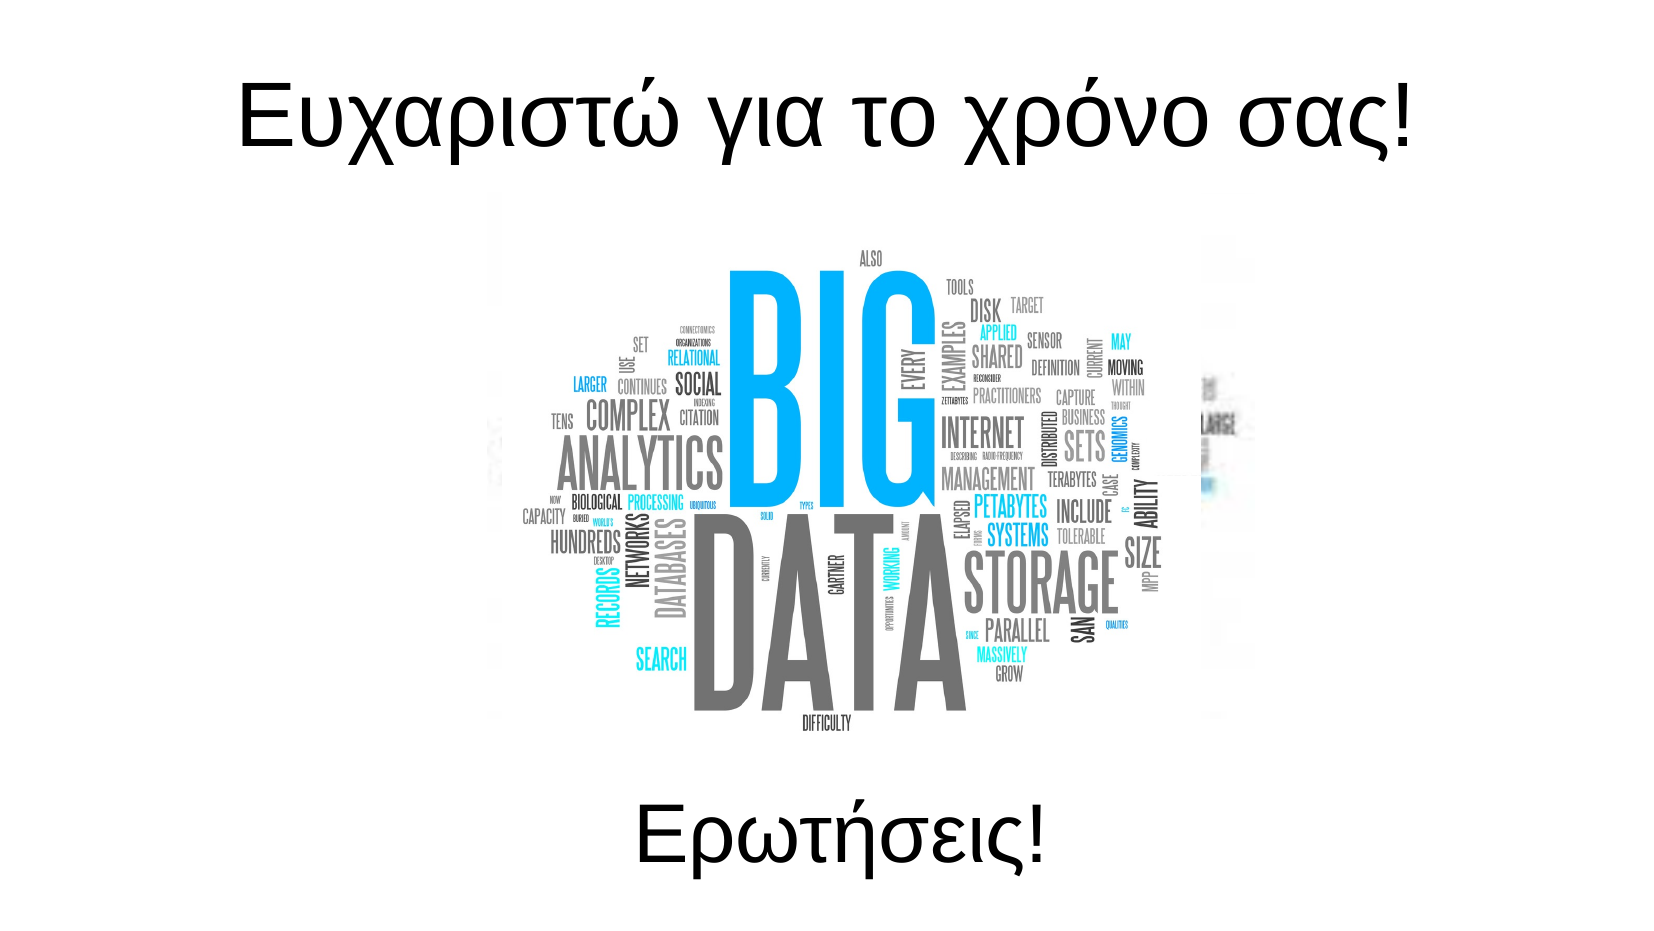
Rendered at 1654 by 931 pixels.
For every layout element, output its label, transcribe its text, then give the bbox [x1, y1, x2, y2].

picture [487, 192, 1255, 788]
list Ερωτήσεις! [562, 788, 1163, 915]
title Ευχαριστώ για το χρόνο σας! [82, 37, 1571, 193]
